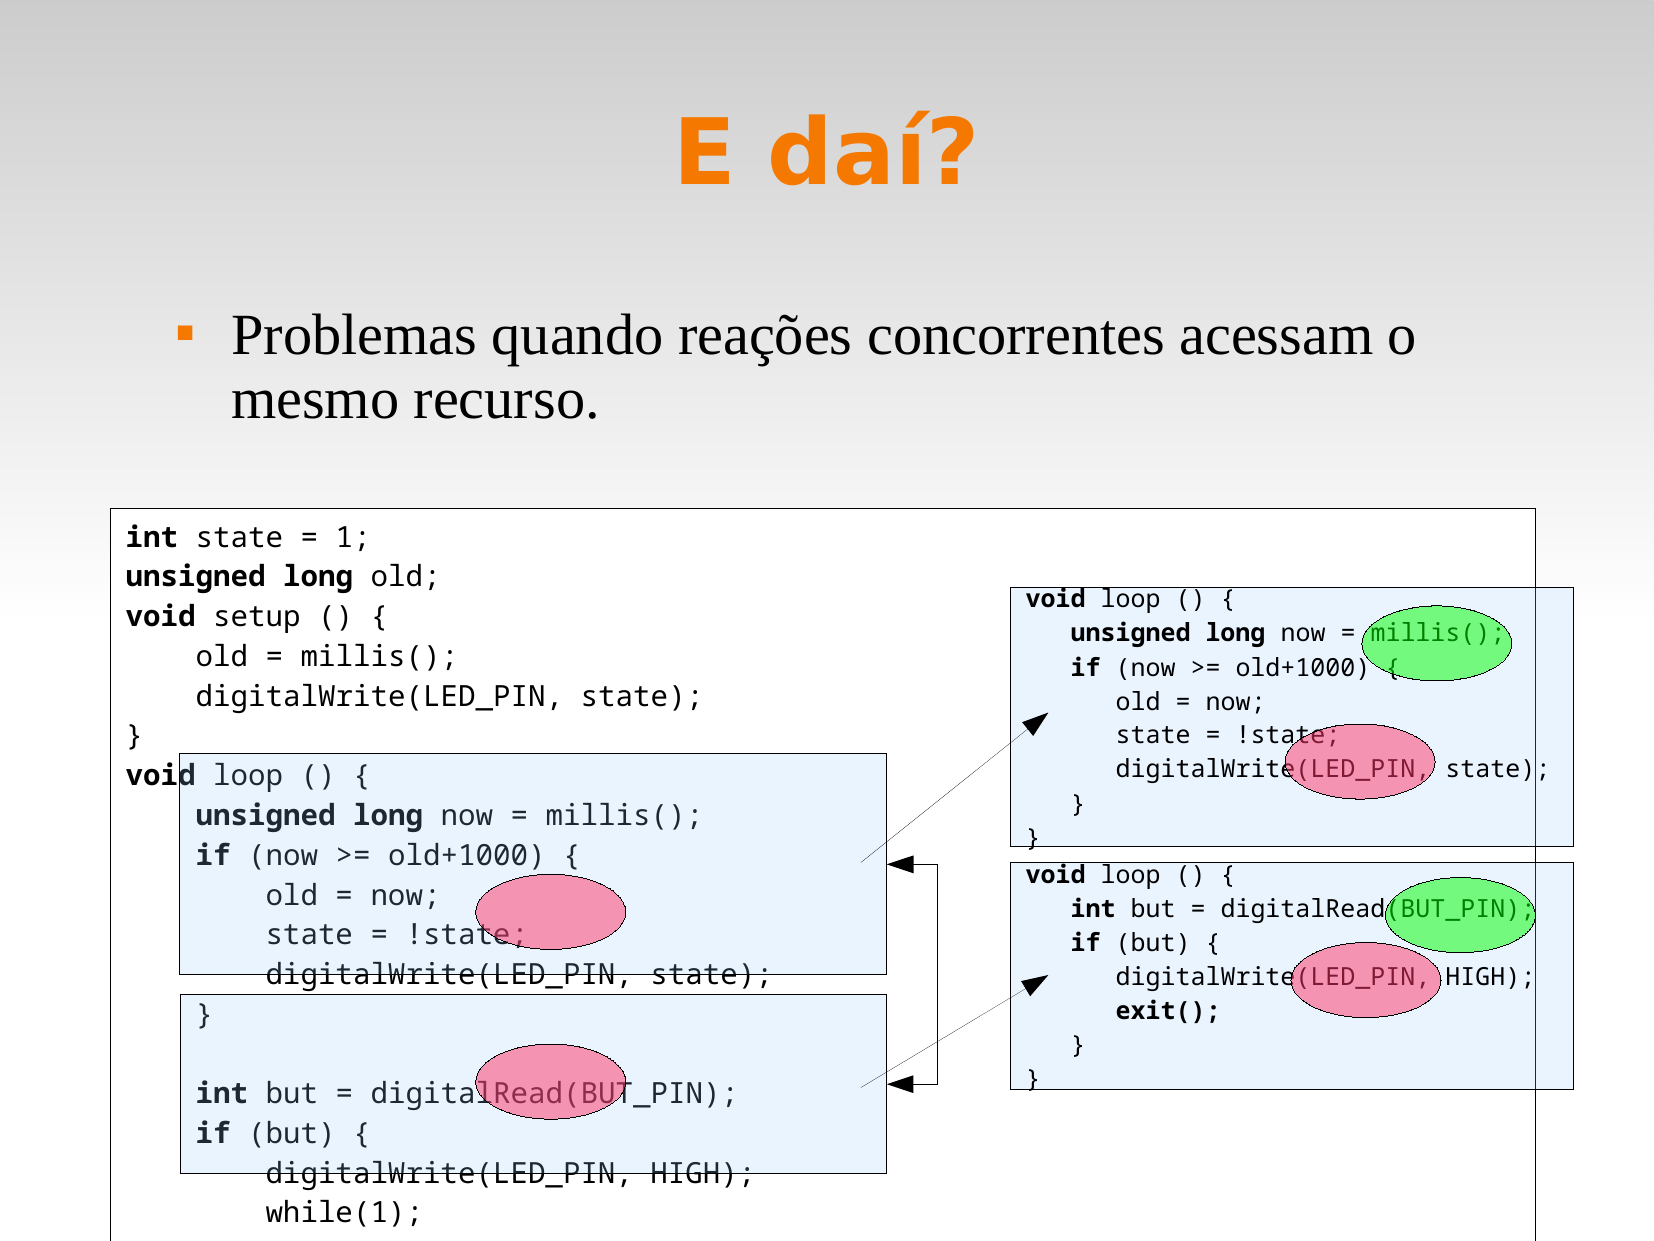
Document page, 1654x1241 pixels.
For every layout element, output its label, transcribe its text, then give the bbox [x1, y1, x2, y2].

list Problemas quando reações concorrentes acessam o mesmo recurso. [89, 302, 1576, 1121]
text_box void loop () { int but = digitalRead(BUT_PIN); if (but) { digitalWrite(LED_PIN, HIGH); exit(); } } [1010, 862, 1574, 1090]
text_box [179, 753, 887, 975]
text_box [1290, 942, 1442, 1018]
text_box int state = 1; unsigned long old; void setup () { old = millis(); digitalWrite(LED_PIN, state); } void loop () { unsigned long now = millis(); if (now >= old+1000) { old = now; state = !state; digitalWrite(LED_PIN, state); } int but = digitalRead(BUT_PIN); if (but) { digitalWrite(LED_PIN, HIGH); while(1); } } [887, 745, 1536, 1040]
text_box [1385, 877, 1536, 953]
text_box [1361, 605, 1512, 681]
text_box [180, 994, 887, 1174]
title E daí? [82, 49, 1571, 257]
text_box void loop () { unsigned long now = millis(); if (now >= old+1000) { old = now; state = !state; digitalWrite(LED_PIN, state); } } [1010, 587, 1574, 847]
text_box [1285, 724, 1436, 800]
text_box int state = 1; unsigned long old; void setup () { old = millis(); digitalWrite(LED_PIN, state); } void loop () { unsigned long now = millis(); if (now >= old+1000) { old = now; state = !state; digitalWrite(LED_PIN, state); } int but = digitalRead(BUT_PIN); if (but) { digitalWrite(LED_PIN, HIGH); while(1); } } [110, 508, 1536, 1212]
